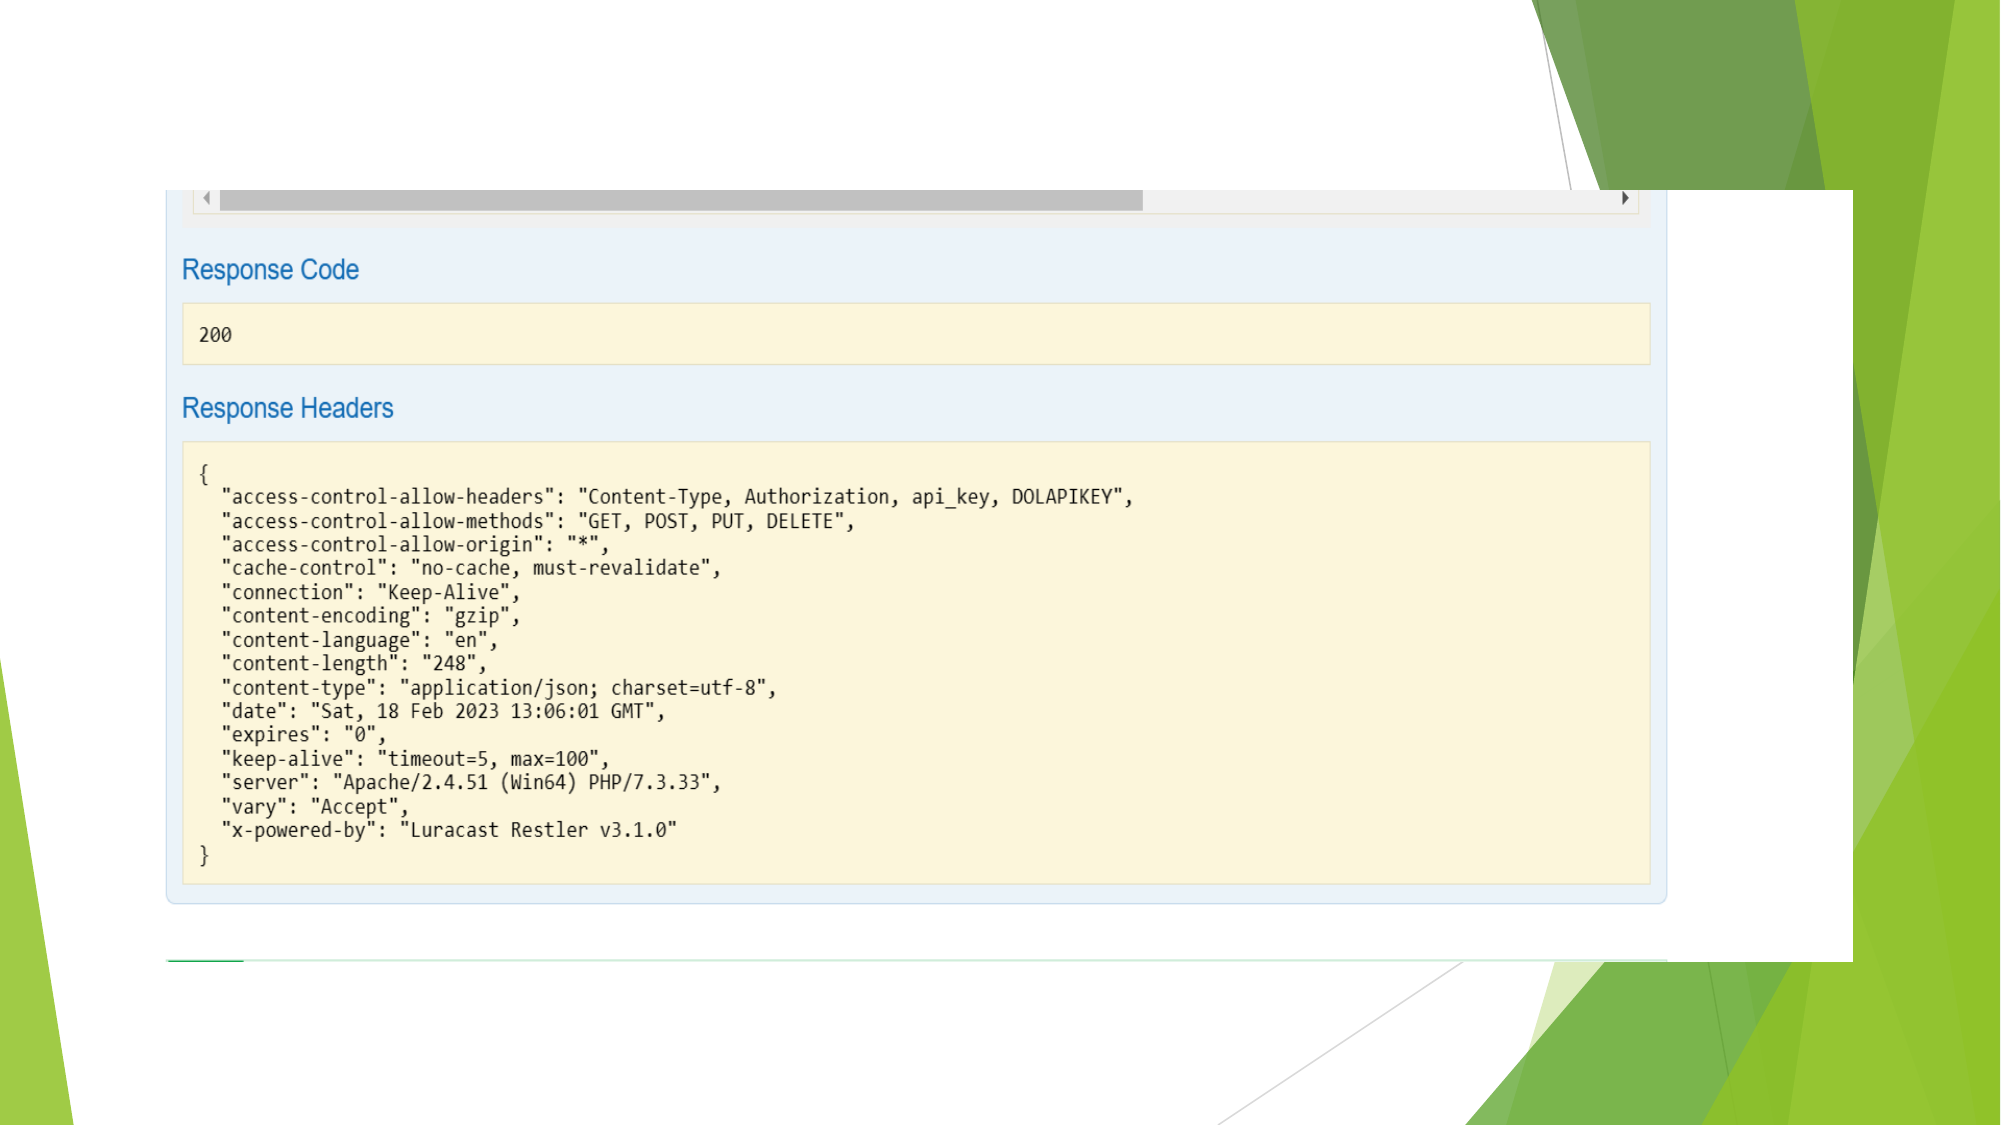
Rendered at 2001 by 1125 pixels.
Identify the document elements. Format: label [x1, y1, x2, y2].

picture [147, 190, 1853, 962]
